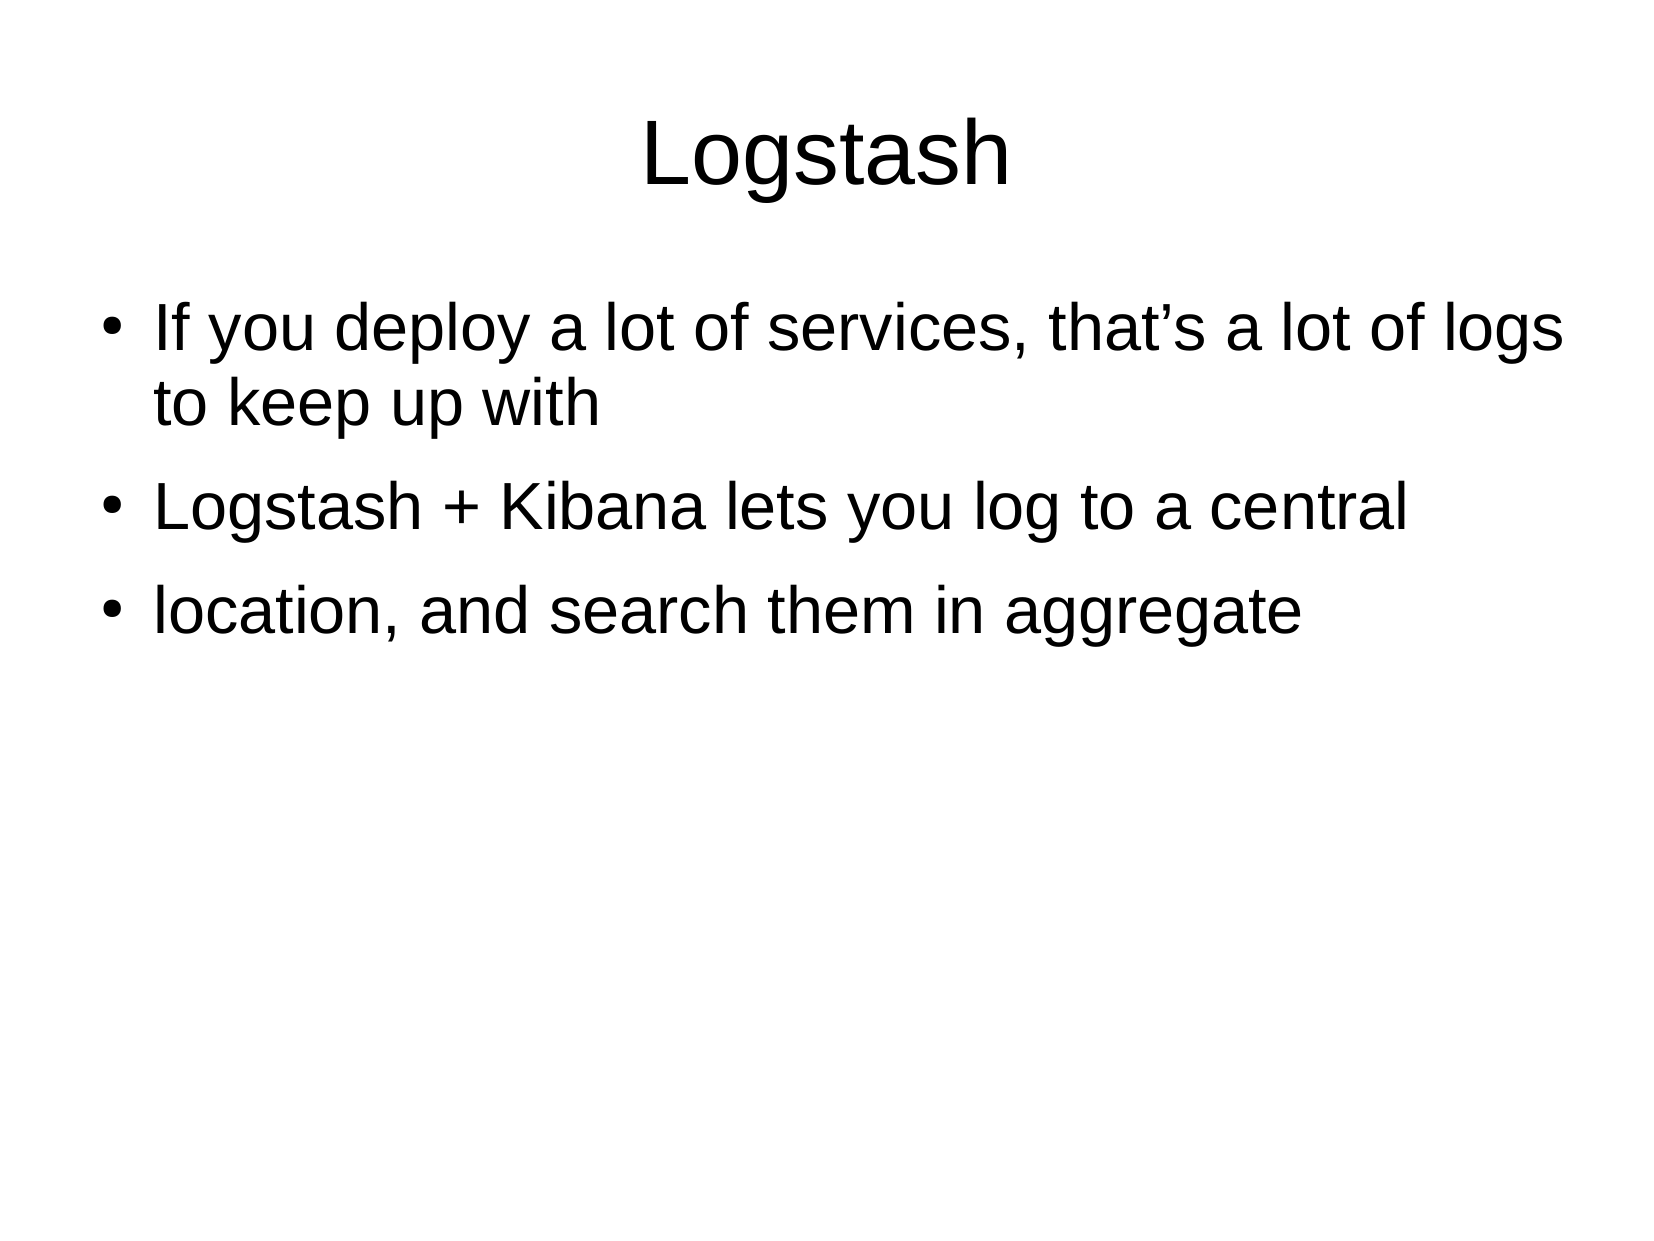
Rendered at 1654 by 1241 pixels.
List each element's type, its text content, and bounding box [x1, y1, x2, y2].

list If you deploy a lot of services, that’s a lot of logs to keep up with Logstash + Kibana lets you log to a central location, and search them in aggregate [82, 290, 1571, 1010]
title Logstash [82, 49, 1571, 257]
